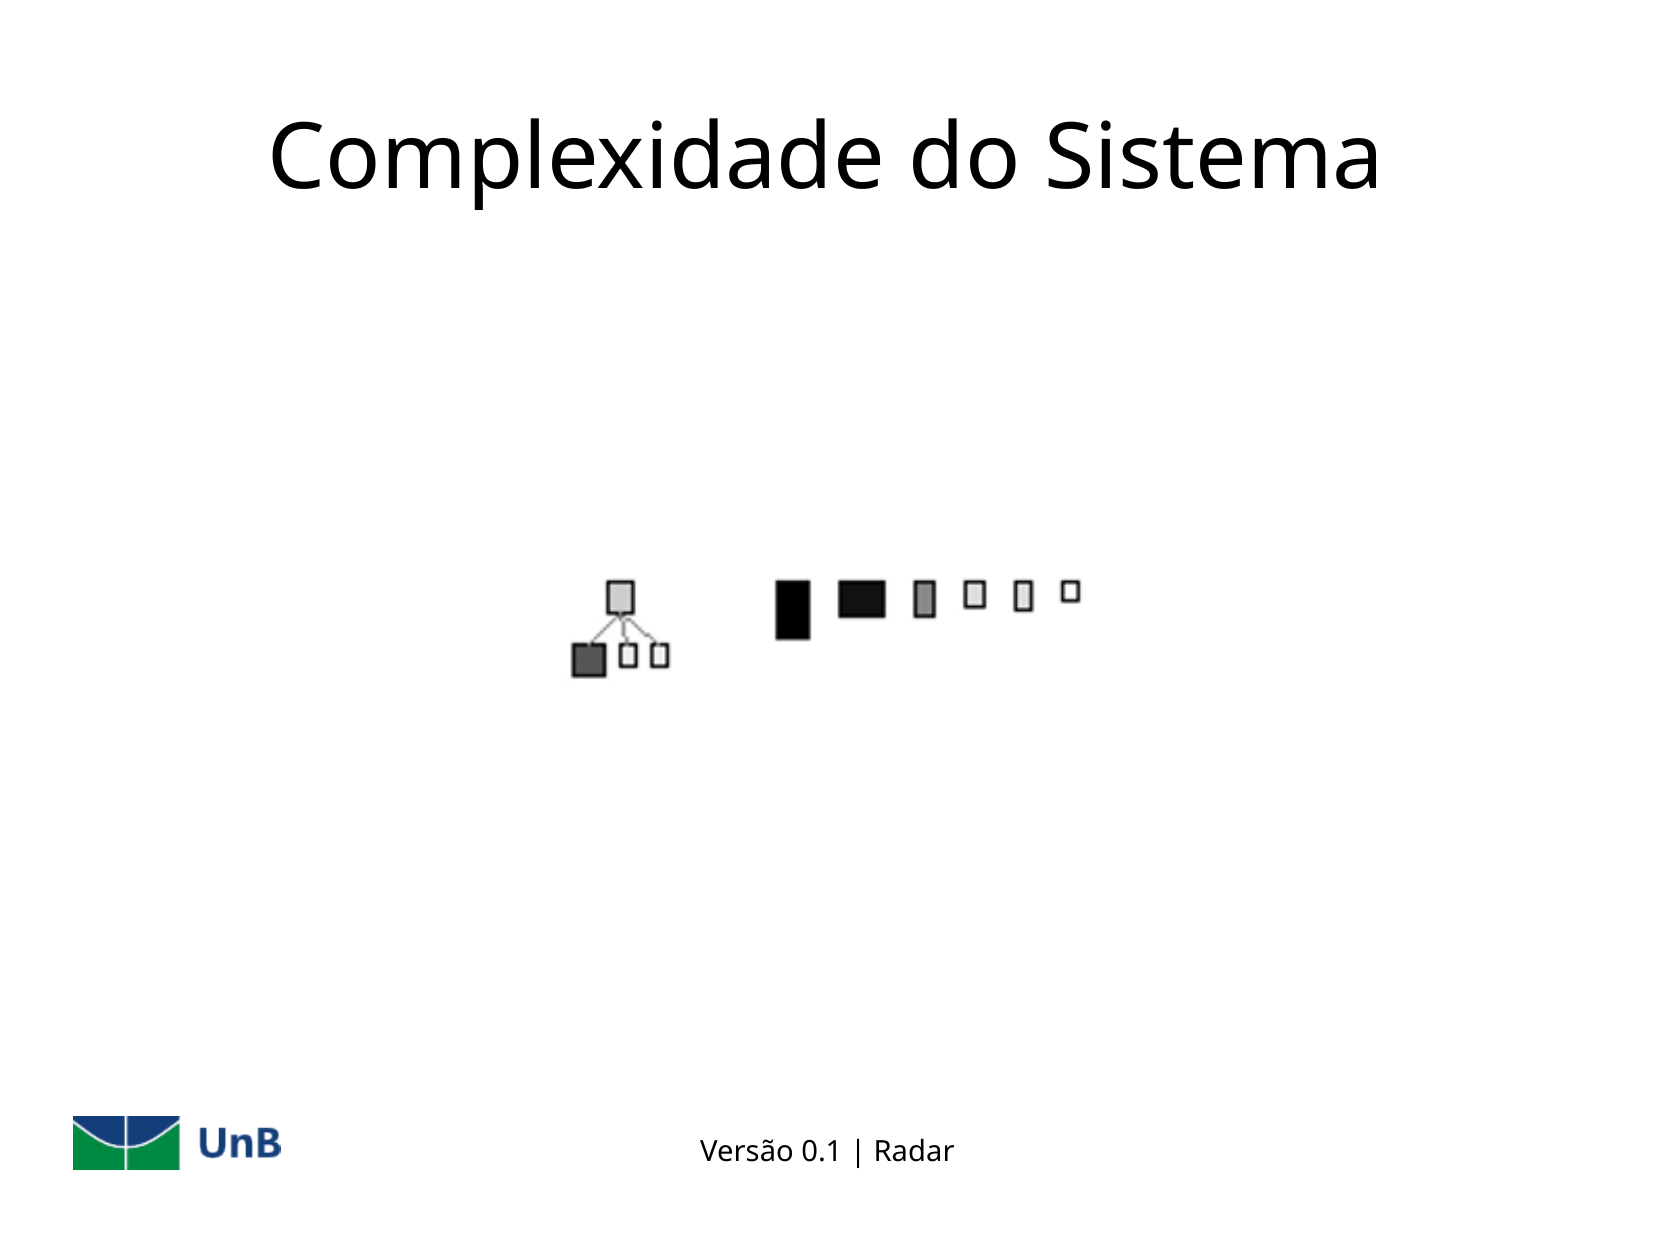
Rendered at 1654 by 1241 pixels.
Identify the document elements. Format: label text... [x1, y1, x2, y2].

title Complexidade do Sistema [82, 49, 1571, 257]
picture [494, 487, 1162, 750]
picture [73, 1116, 281, 1170]
